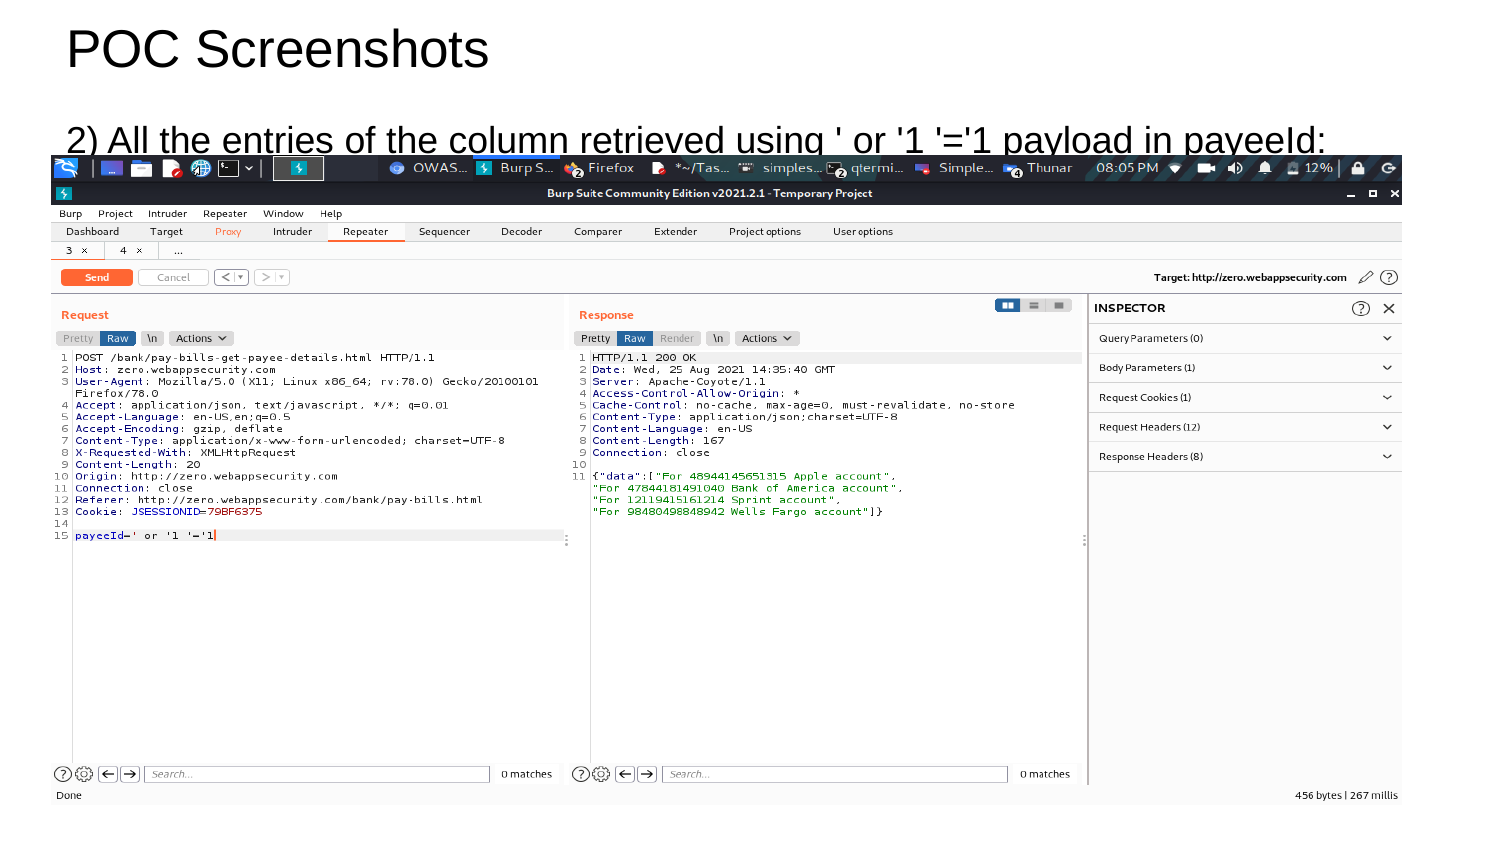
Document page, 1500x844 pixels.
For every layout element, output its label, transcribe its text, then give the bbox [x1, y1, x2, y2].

list 2) All the entries of the column retrieved using ' or '1 '='1 payload in payeeId:_ [51, 93, 1449, 655]
title POC Screenshots [51, 0, 1449, 93]
picture [51, 155, 1402, 805]
